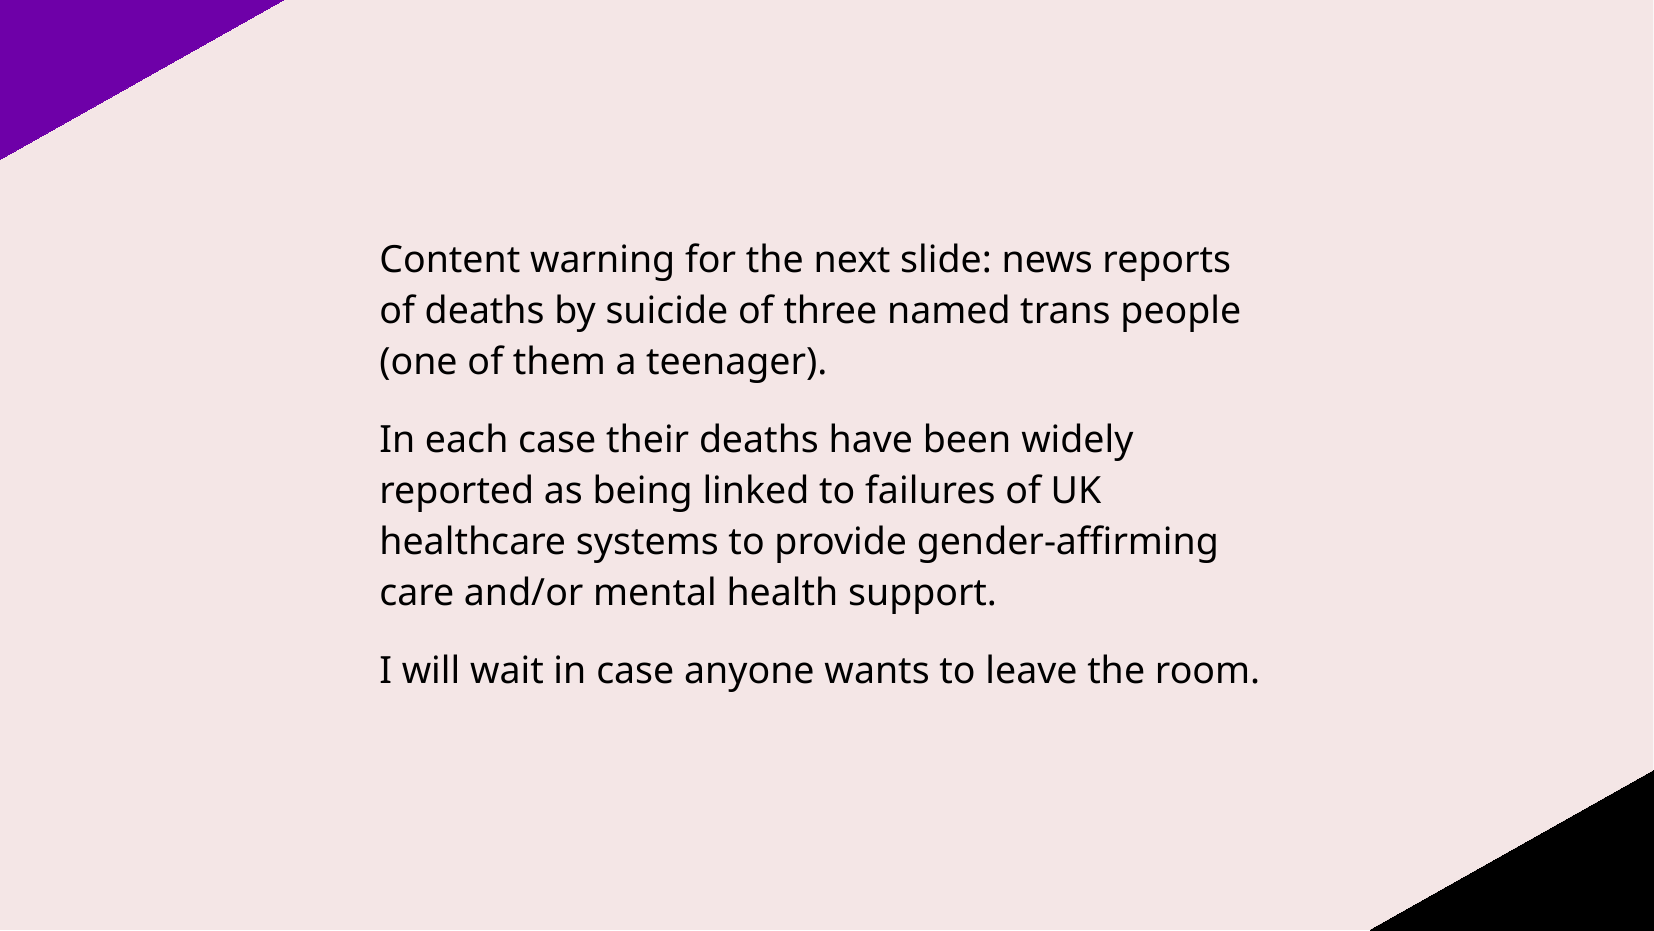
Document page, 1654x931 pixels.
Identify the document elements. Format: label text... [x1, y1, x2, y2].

subtitle Content warning for the next slide: news reports of deaths by suicide of three named trans people (one of them a teenager). In each case their deaths have been widely reported as being linked to failures of UK healthcare systems to provide gender-affirming care and/or mental health support. I will wait in case anyone wants to leave the room. [338, 298, 1273, 629]
text_box [0, 0, 284, 160]
text_box [1370, 770, 1654, 931]
